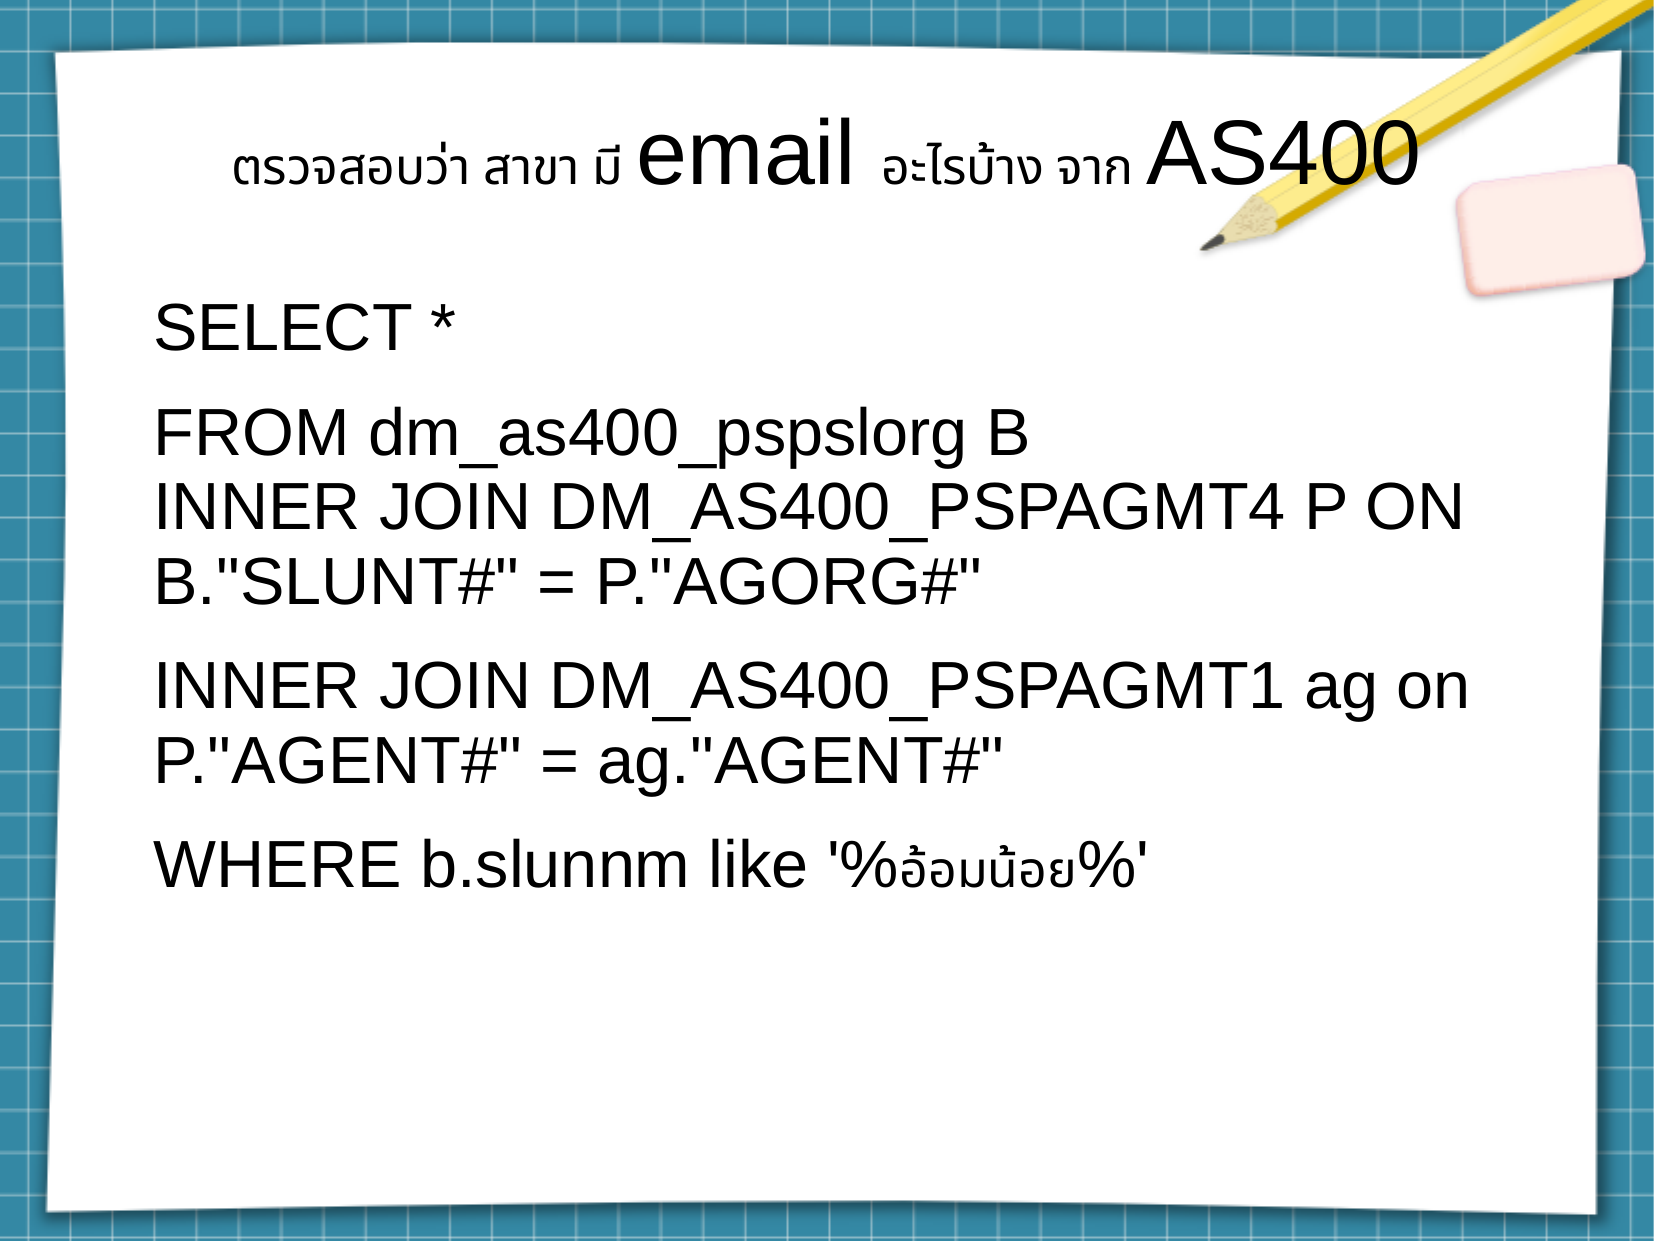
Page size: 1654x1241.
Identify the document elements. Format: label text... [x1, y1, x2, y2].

title ตรวจสอบว่า สาขา มี email อะไรบ้าง จาก AS400 [82, 49, 1571, 257]
picture [0, 0, 1654, 1241]
list SELECT * FROM dm_as400_pspslorg B INNER JOIN DM_AS400_PSPAGMT4 P ON B."SLUNT#" = P."AGORG#" INNER JOIN DM_AS400_PSPAGMT1 ag on P."AGENT#" = ag."AGENT#" WHERE b.slunnm like '%อ้อมน้อย%' [82, 290, 1571, 1010]
